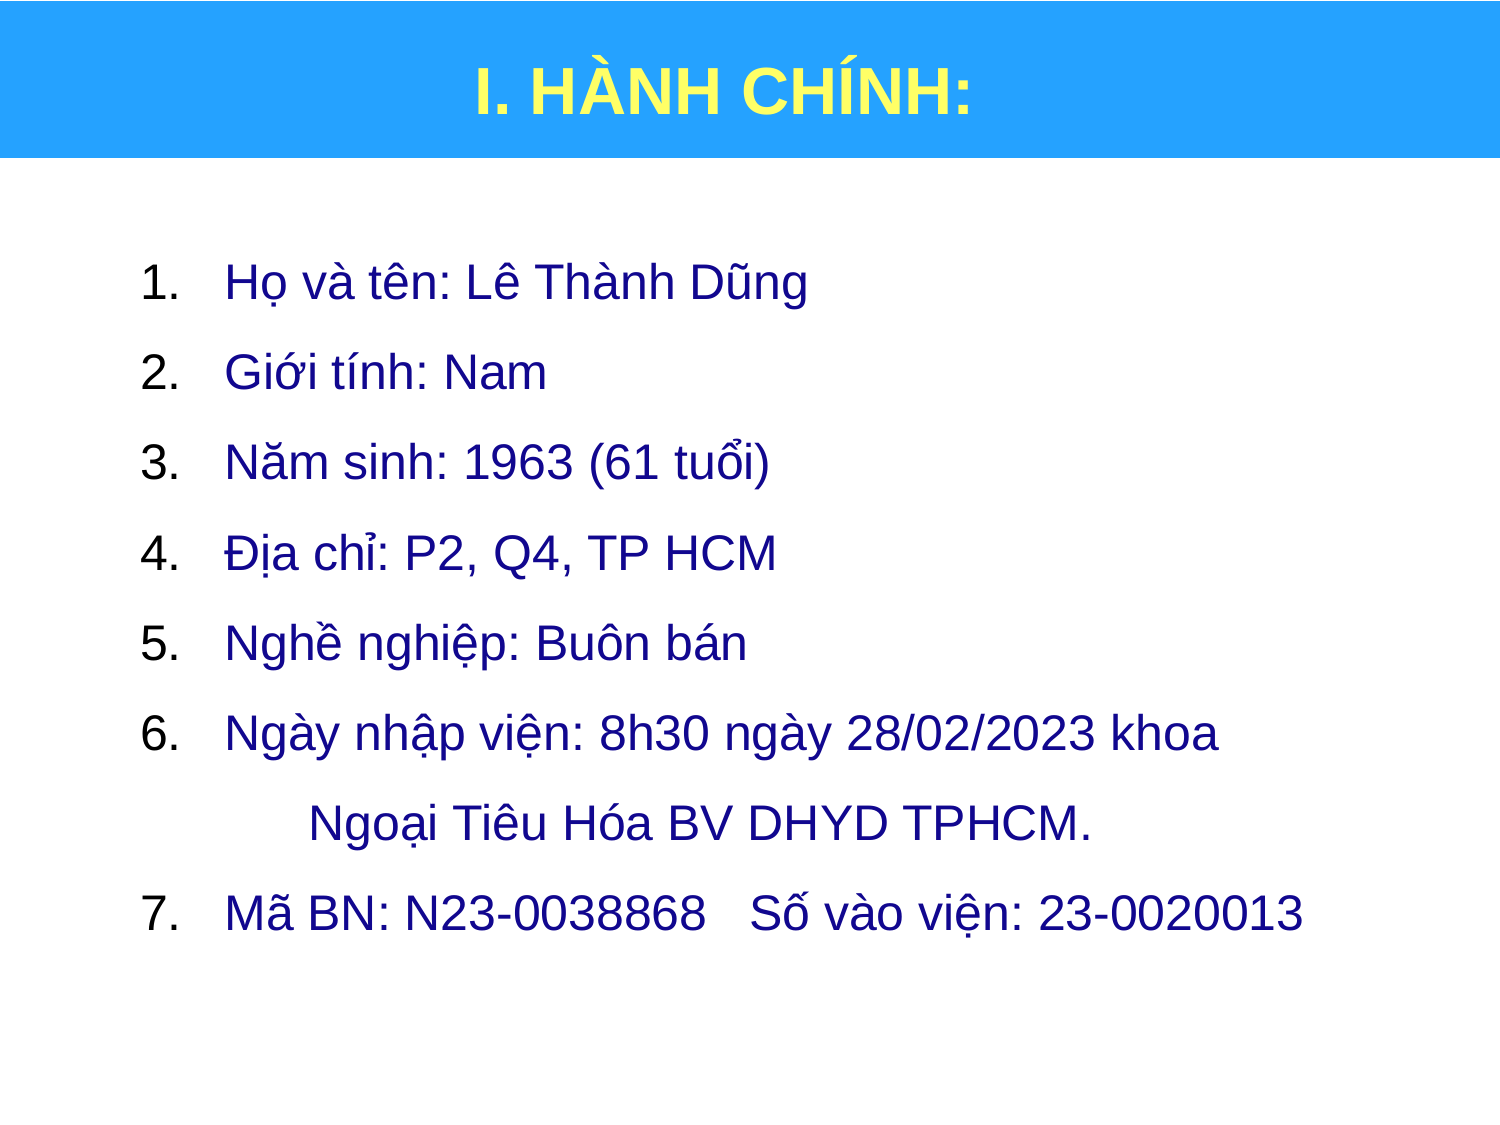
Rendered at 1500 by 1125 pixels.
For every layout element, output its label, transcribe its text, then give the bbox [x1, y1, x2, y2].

text_box Họ và tên: Lê Thành Dũng Giới tính: Nam Năm sinh: 1963 (61 tuổi)​ Địa chỉ: P2, Q4, TP HCM Nghề nghiệp: Buôn bán Ngày nhập viện: 8h30 ngày 28/02/2023 khoa Ngoại Tiêu Hóa BV DHYD TPHCM. Mã BN: N23-0038868 Số vào viện: 23-0020013 [125, 212, 1438, 948]
title I. HÀNH CHÍNH: [87, 24, 1363, 150]
